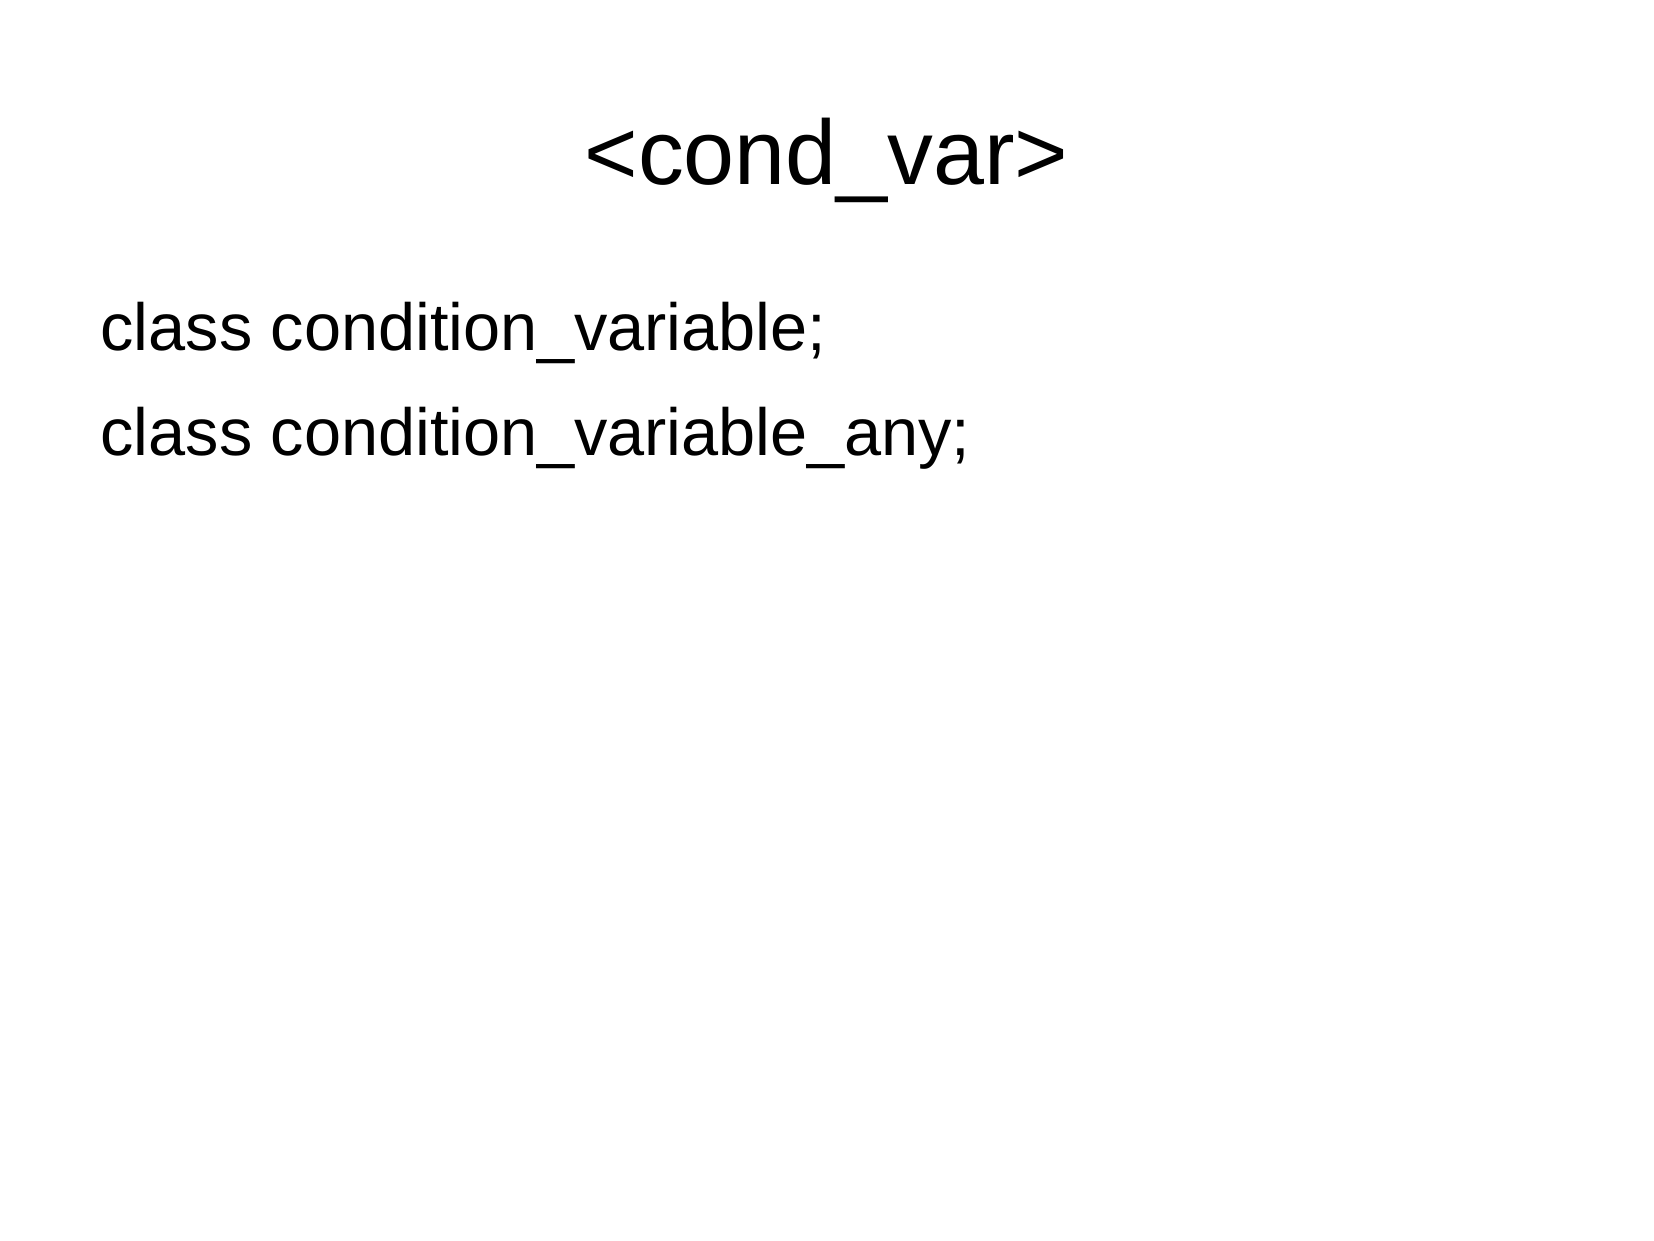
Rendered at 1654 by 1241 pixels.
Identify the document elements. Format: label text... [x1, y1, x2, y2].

list class condition_variable; class condition_variable_any; [82, 290, 1571, 1094]
title <cond_var> [82, 56, 1571, 250]
